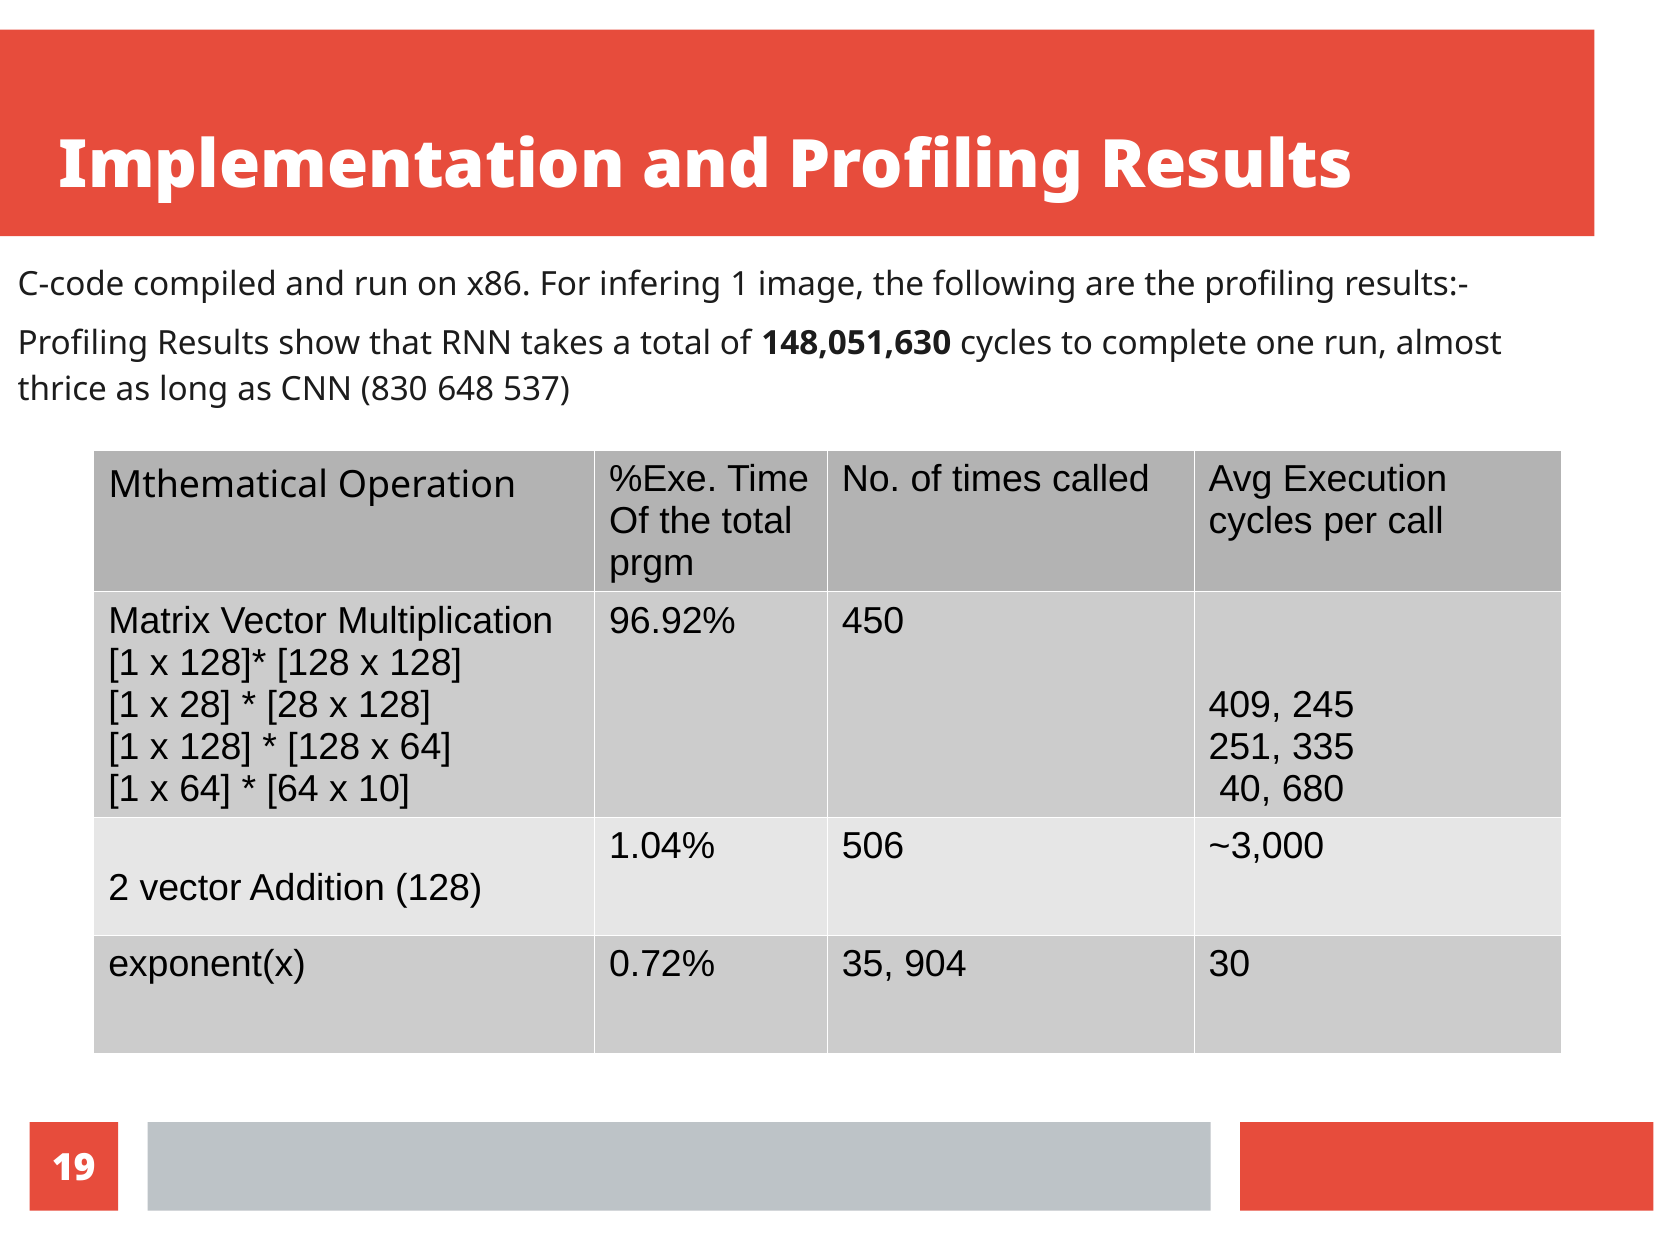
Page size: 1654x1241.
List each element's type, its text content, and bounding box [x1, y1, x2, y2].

table_cell 35, 904 [828, 936, 1194, 1053]
table_cell 0.72% [595, 936, 827, 1053]
table_cell 30 [1195, 936, 1561, 1053]
table_cell ~3,000 [1195, 818, 1561, 935]
table_cell 409, 245 251, 335 40, 680 [1195, 592, 1561, 817]
table_cell 96.92% [595, 592, 827, 817]
table_cell exponent(x) [94, 936, 594, 1053]
table_cell 1.04% [595, 818, 827, 935]
table_header No. of times called [828, 451, 1194, 591]
table_header %Exe. Time Of the total prgm [595, 451, 827, 591]
table_cell 450 [828, 592, 1194, 817]
table_cell 506 [828, 818, 1194, 935]
table_cell 2 vector Addition (128) [94, 818, 594, 935]
list C-code compiled and run on x86. For infering 1 image, the following are the profiling results:- Profiling Results show that RNN takes a total of 148,051,630 cycles to complete one run, almost thrice as long as CNN (830 648 537) [17, 259, 1524, 1028]
title Implementation and Profiling Results [59, 59, 1595, 207]
table_header Mthematical Operation [94, 451, 594, 591]
table_header Avg Execution cycles per call [1195, 451, 1561, 591]
table_cell Matrix Vector Multiplication [1 x 128]* [128 x 128] [1 x 28] * [28 x 128] [1 x 128] * [128 x 64] [1 x 64] * [64 x 10] [94, 592, 594, 817]
